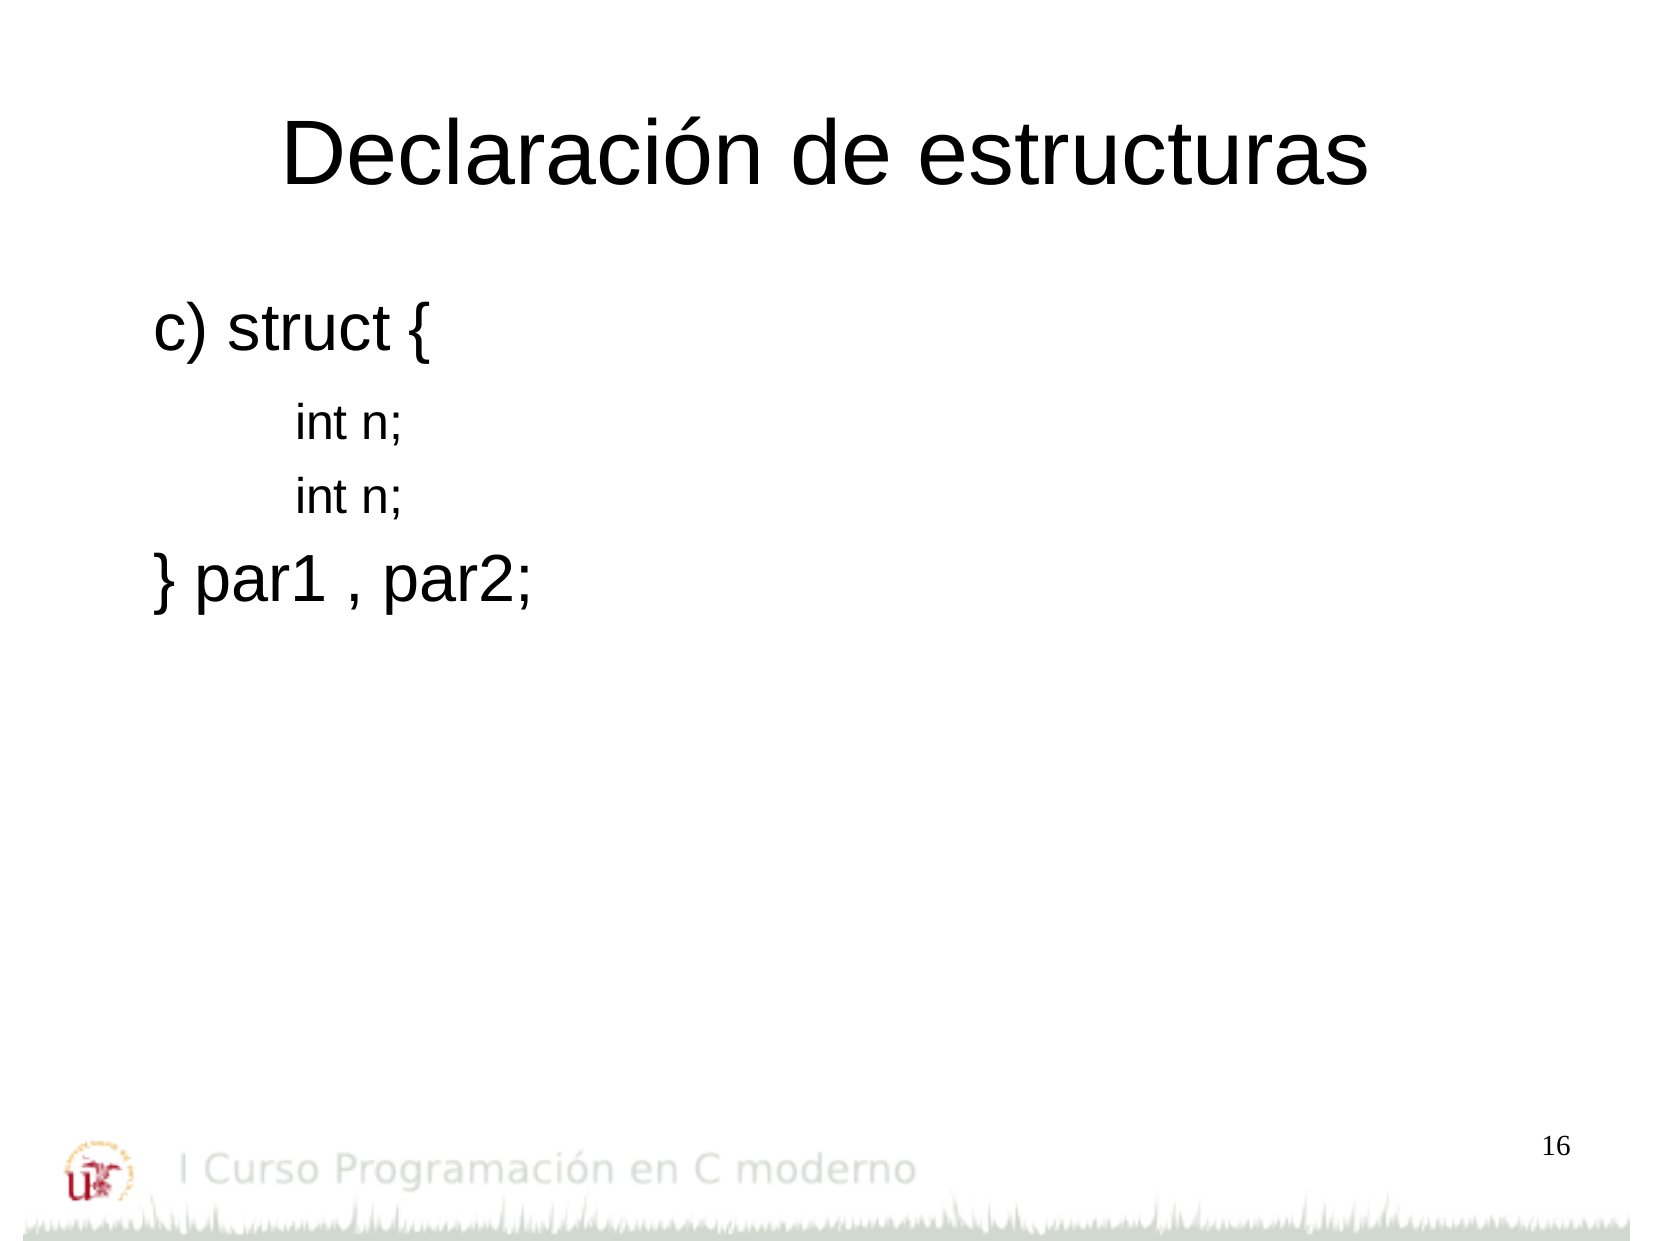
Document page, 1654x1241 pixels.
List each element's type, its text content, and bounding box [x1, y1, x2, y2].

picture [23, 1136, 1630, 1241]
list c) struct { int n; int n; } par1 , par2; [82, 290, 1538, 1010]
title Declaración de estructuras [82, 49, 1571, 257]
